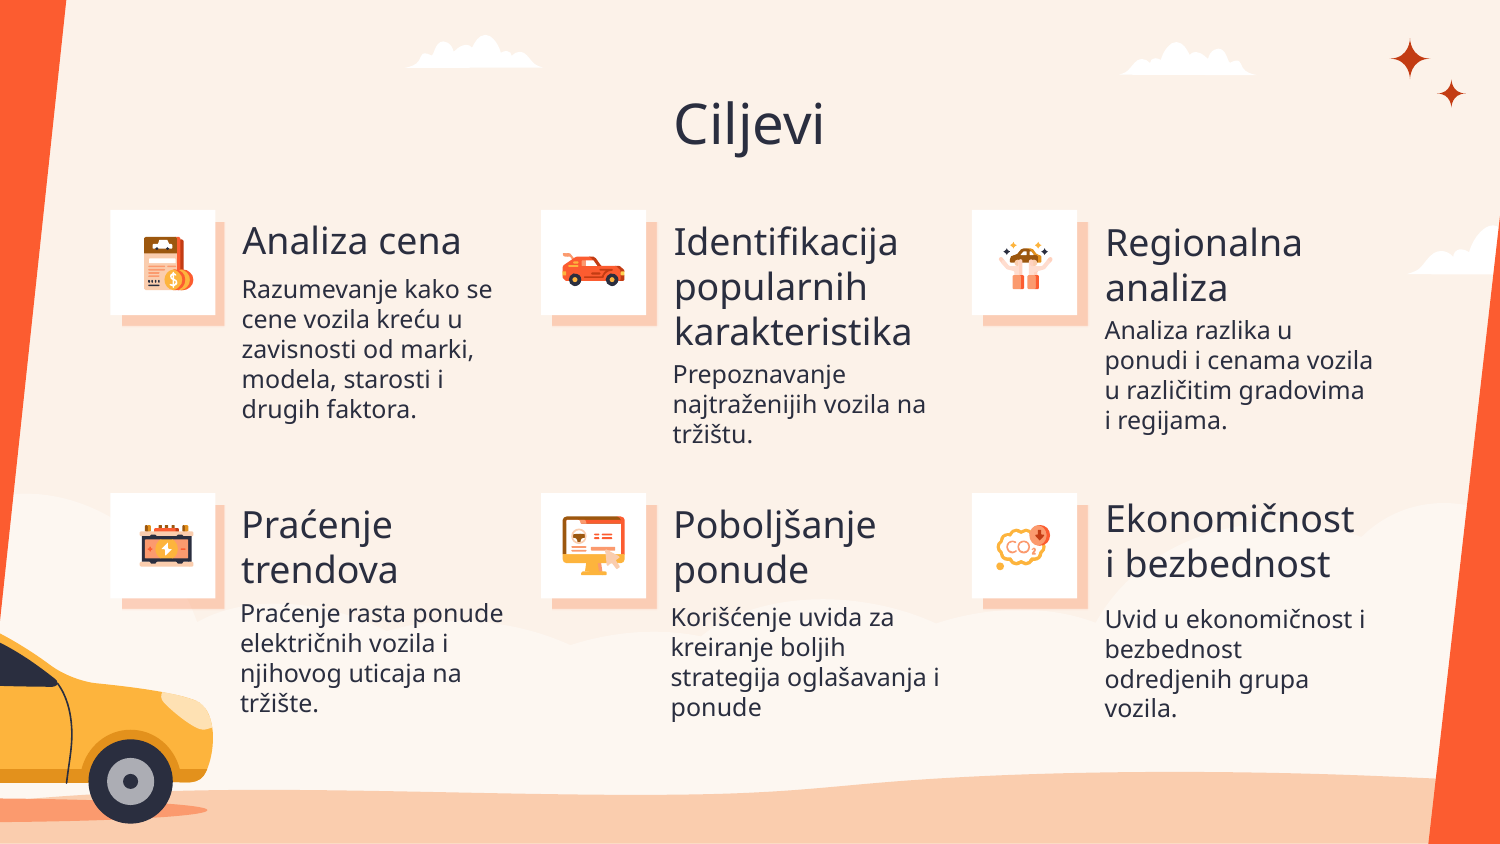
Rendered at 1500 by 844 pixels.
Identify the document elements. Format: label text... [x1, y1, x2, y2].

subtitle Prepoznavanje najtraženijih vozila na tržištu. [657, 343, 958, 526]
subtitle Ekonomičnost i bezbednost [1090, 532, 1390, 601]
text_box [541, 209, 647, 316]
title Ciljevi [118, 72, 1382, 167]
subtitle Praćenje rasta ponude električnih vozila i njihovog uticaja na tržište. [225, 582, 525, 764]
subtitle Praćenje trendova [226, 538, 525, 606]
text_box [110, 493, 216, 599]
subtitle Analiza razlika u ponudi i cenama vozila u različitim gradovima i regijama. [1089, 300, 1390, 482]
subtitle Poboljšanje ponude [658, 538, 957, 606]
subtitle Analiza cena [227, 209, 527, 278]
subtitle Razumevanje kako se cene vozila kreću u zavisnosti od marki, modela, starosti i drugih faktora. [226, 259, 527, 441]
text_box [110, 209, 216, 316]
subtitle Uvid u ekonomičnost i bezbednost odredjenih grupa vozila. [1089, 588, 1390, 770]
text_box [541, 493, 647, 599]
subtitle Korišćenje uvida za kreiranje boljih strategija oglašavanja i ponude [655, 586, 956, 768]
text_box [971, 493, 1078, 599]
subtitle Identifikacija popularnih karakteristika [658, 300, 958, 368]
text_box [971, 209, 1078, 316]
subtitle Regionalna analiza [1090, 256, 1390, 300]
